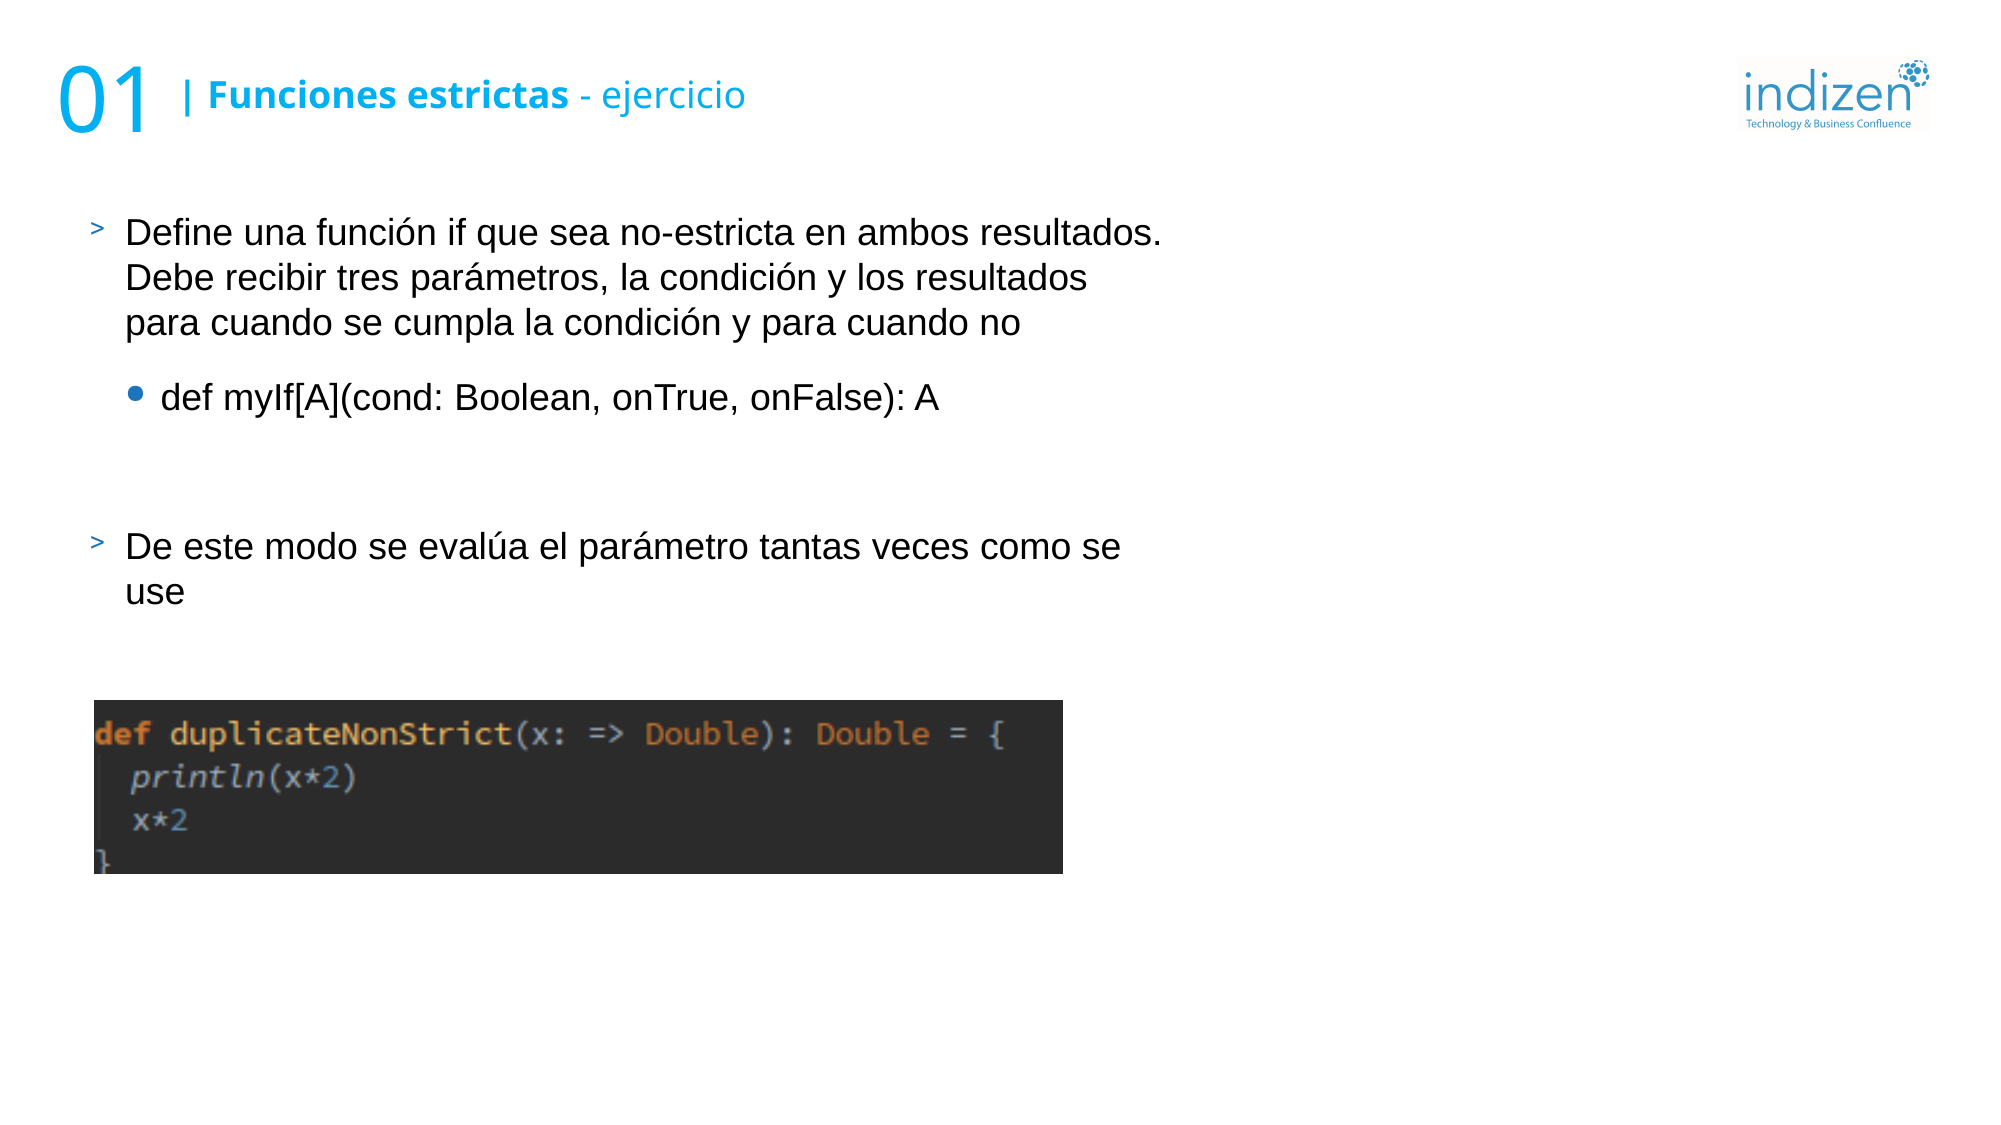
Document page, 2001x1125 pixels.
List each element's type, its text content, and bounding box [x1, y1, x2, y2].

text_box 01 [69, 72, 96, 126]
picture [1737, 57, 1931, 133]
picture [94, 700, 1063, 875]
text_box | Funciones estrictas - ejercicio [157, 60, 1276, 126]
text_box Define una función if que sea no-estricta en ambos resultados. Debe recibir tres parámetros, la condición y los resultados para cuando se cumpla la condición y para cuando no def myIf[A](cond: Boolean, onTrue, onFalse): A De este modo se evalúa el parámetro tantas veces como se use [75, 200, 1182, 945]
text_box 01 [41, 45, 1392, 127]
